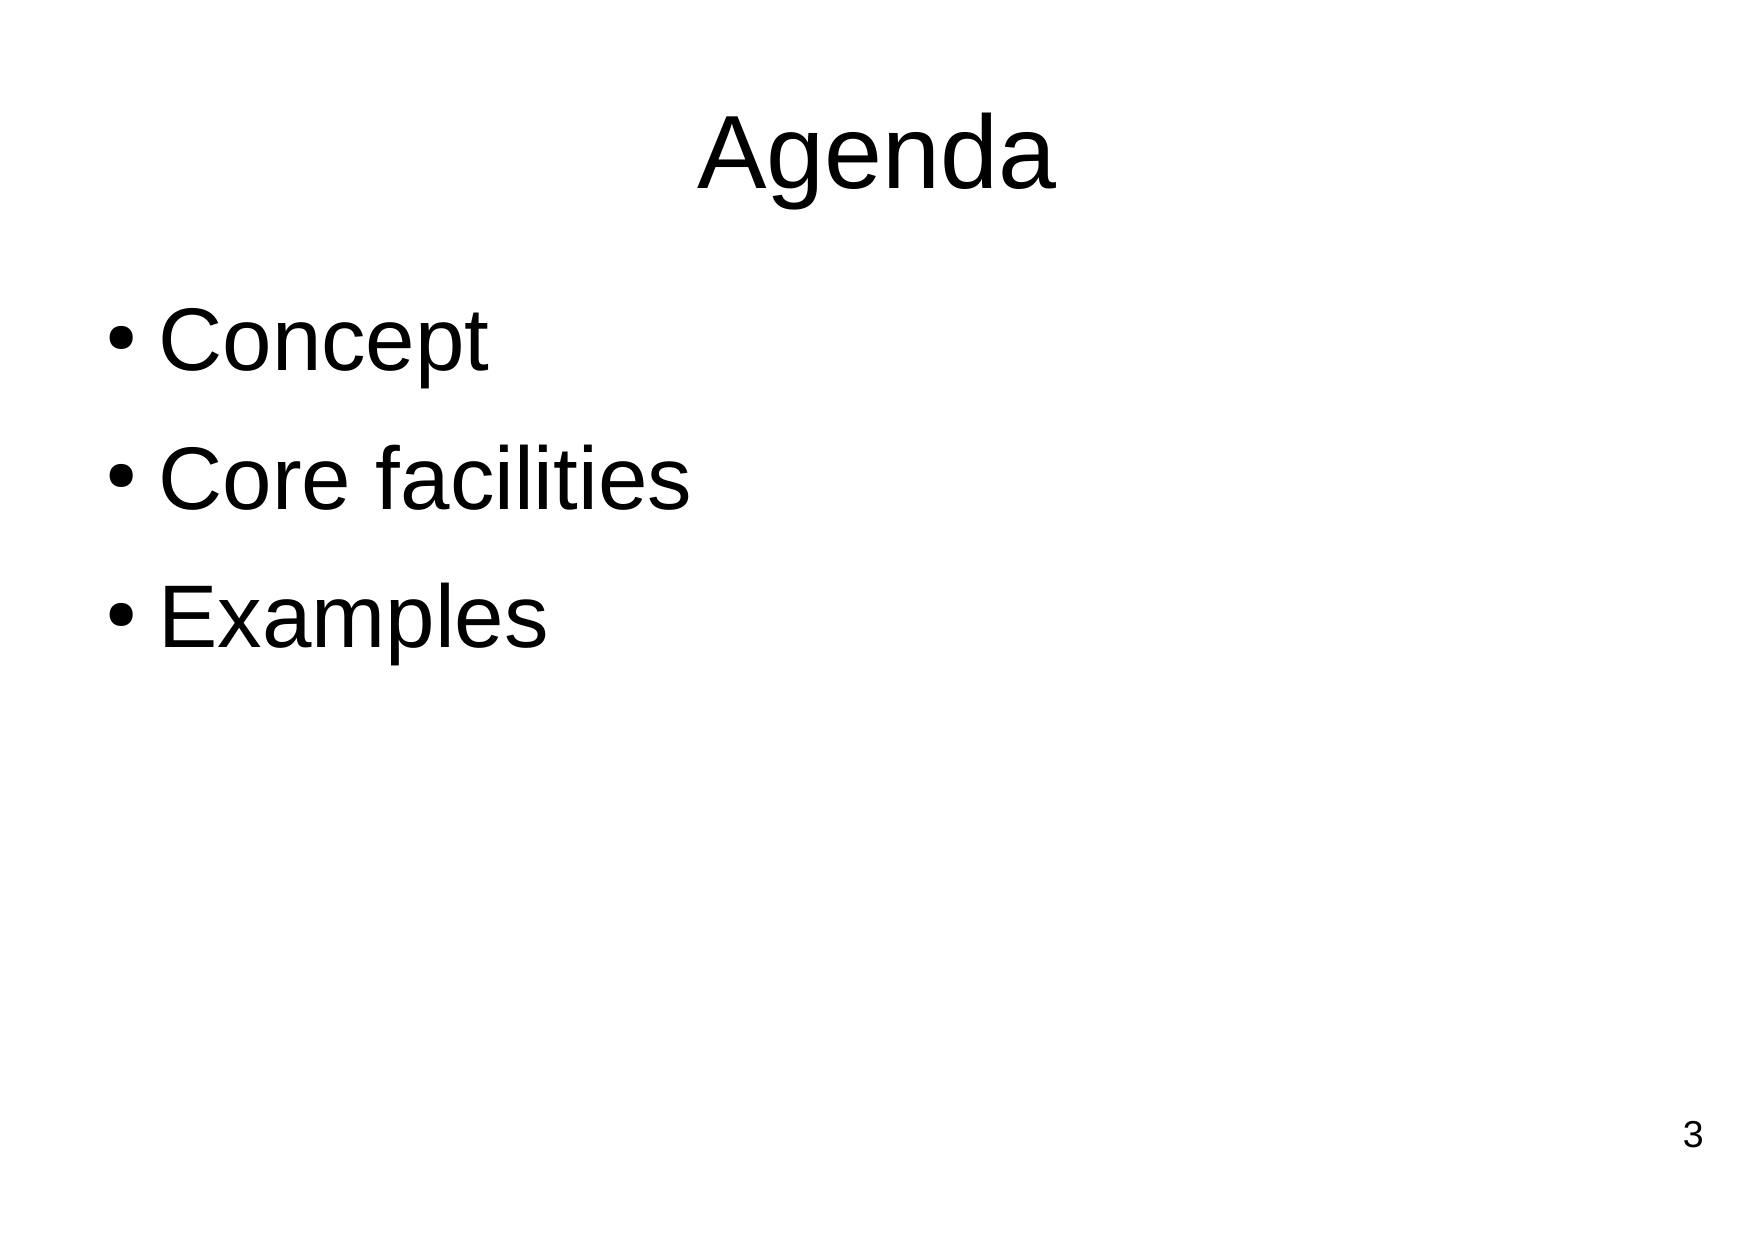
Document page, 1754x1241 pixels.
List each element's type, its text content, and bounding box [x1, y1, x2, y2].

list Concept Core facilities Examples [87, 290, 1667, 1010]
title Agenda [87, 49, 1667, 257]
text_box <number> [1447, 1106, 1719, 1201]
